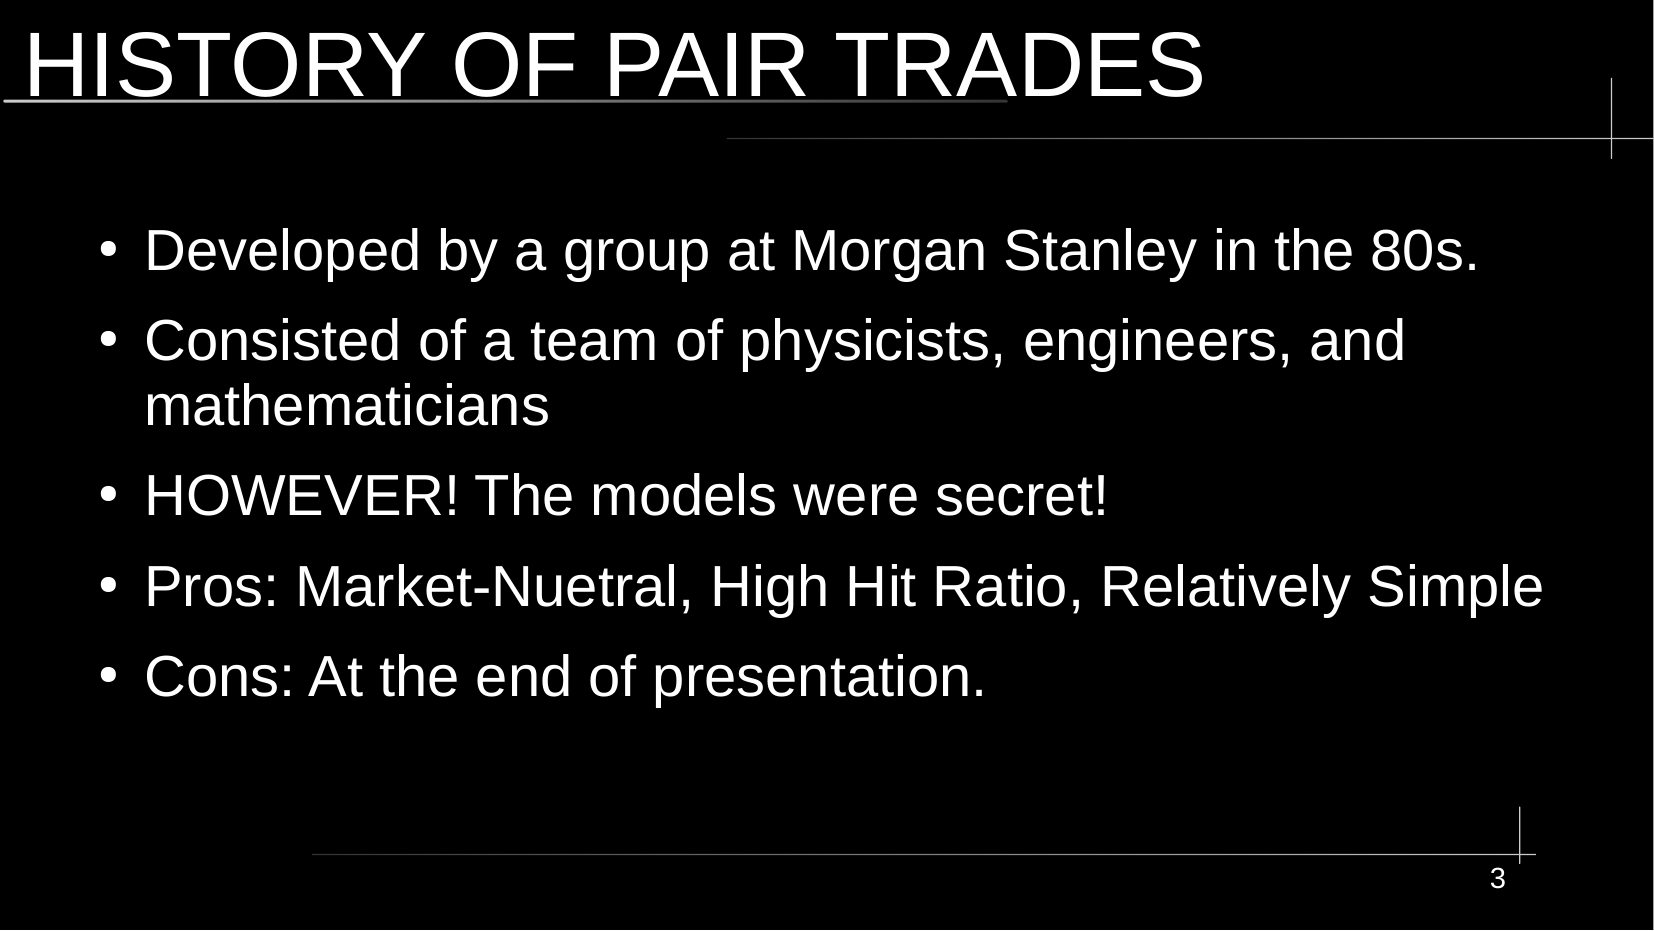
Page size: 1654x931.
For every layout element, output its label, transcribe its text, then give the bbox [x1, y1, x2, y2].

title HISTORY OF PAIR TRADES [23, 11, 1589, 119]
list Developed by a group at Morgan Stanley in the 80s. Consisted of a team of physicists, engineers, and mathematicians HOWEVER! The models were secret! Pros: Market-Nuetral, High Hit Ratio, Relatively Simple Cons: At the end of presentation. [82, 217, 1571, 758]
